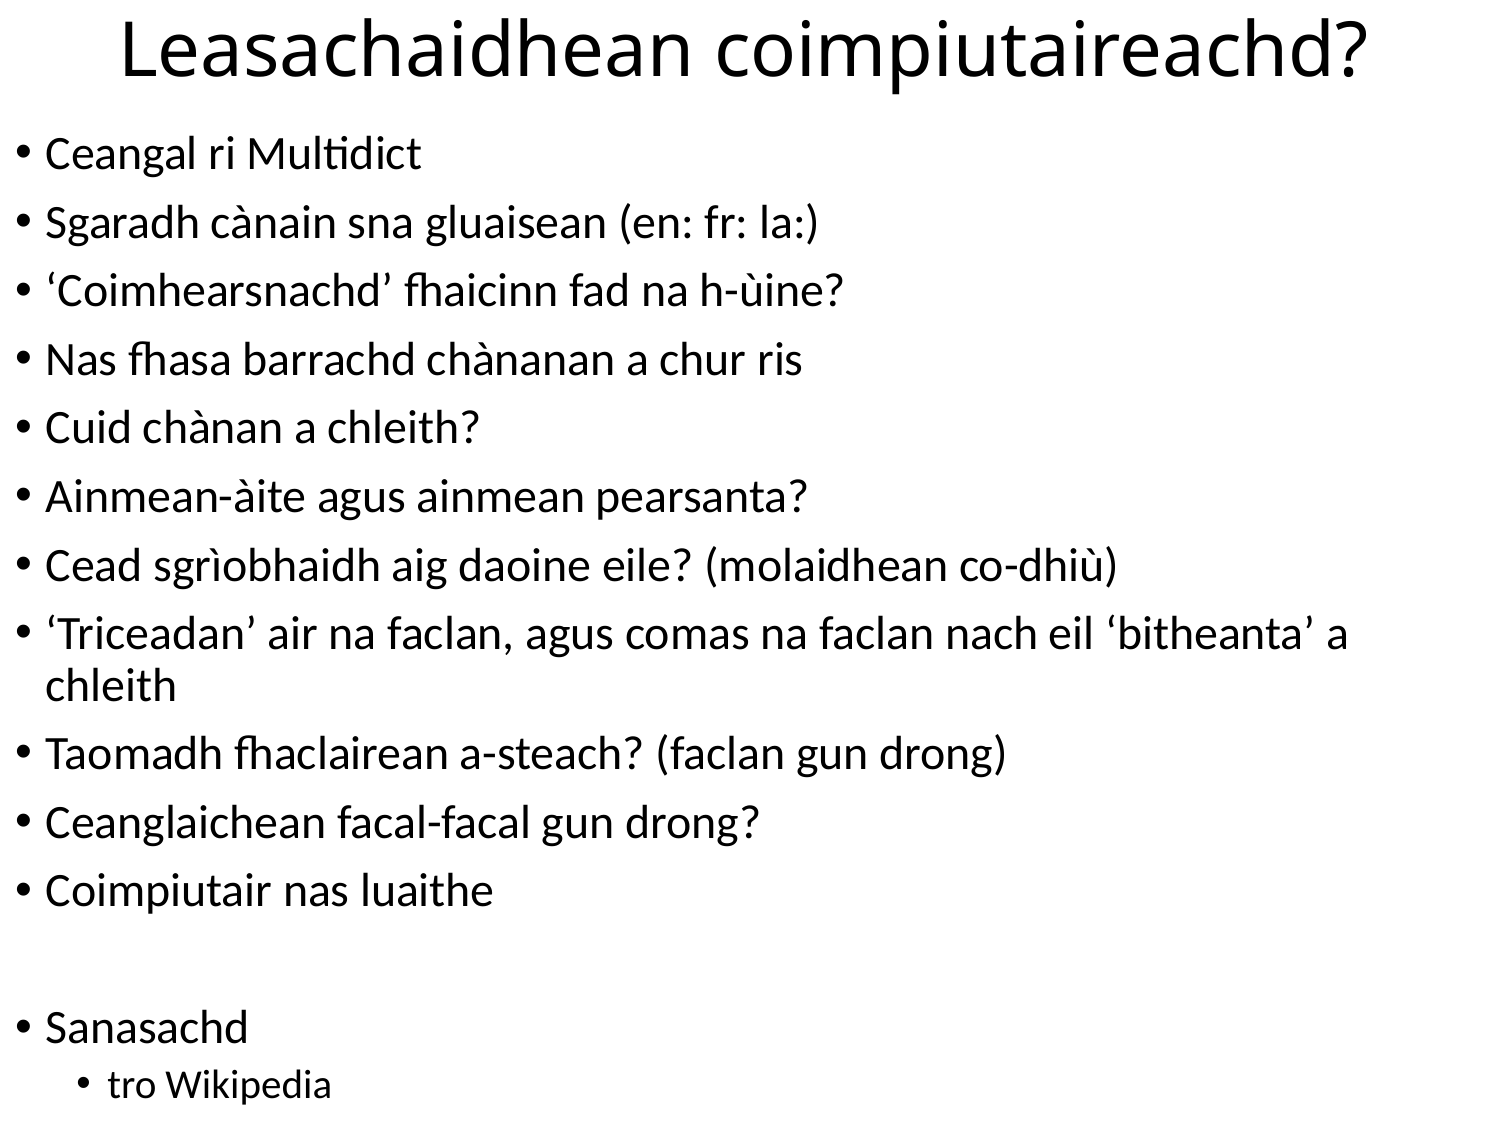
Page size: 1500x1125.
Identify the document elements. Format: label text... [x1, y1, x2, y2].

title Leasachaidhean coimpiutaireachd? [103, 0, 1397, 105]
list Ceangal ri Multidict Sgaradh cànain sna gluaisean (en: fr: la:) ‘Coimhearsnachd’ fhaicinn fad na h-ùine? Nas fhasa barrachd chànanan a chur ris Cuid chànan a chleith? Ainmean-àite agus ainmean pearsanta? Cead sgrìobhaidh aig daoine eile? (molaidhean co-dhiù) ‘Triceadan’ air na faclan, agus comas na faclan nach eil ‘bitheanta’ a chleith Taomadh fhaclairean a-steach? (faclan gun drong) Ceanglaichean facal-facal gun drong? Coimpiutair nas luaithe Sanasachd tro Wikipedia [0, 121, 1500, 1125]
